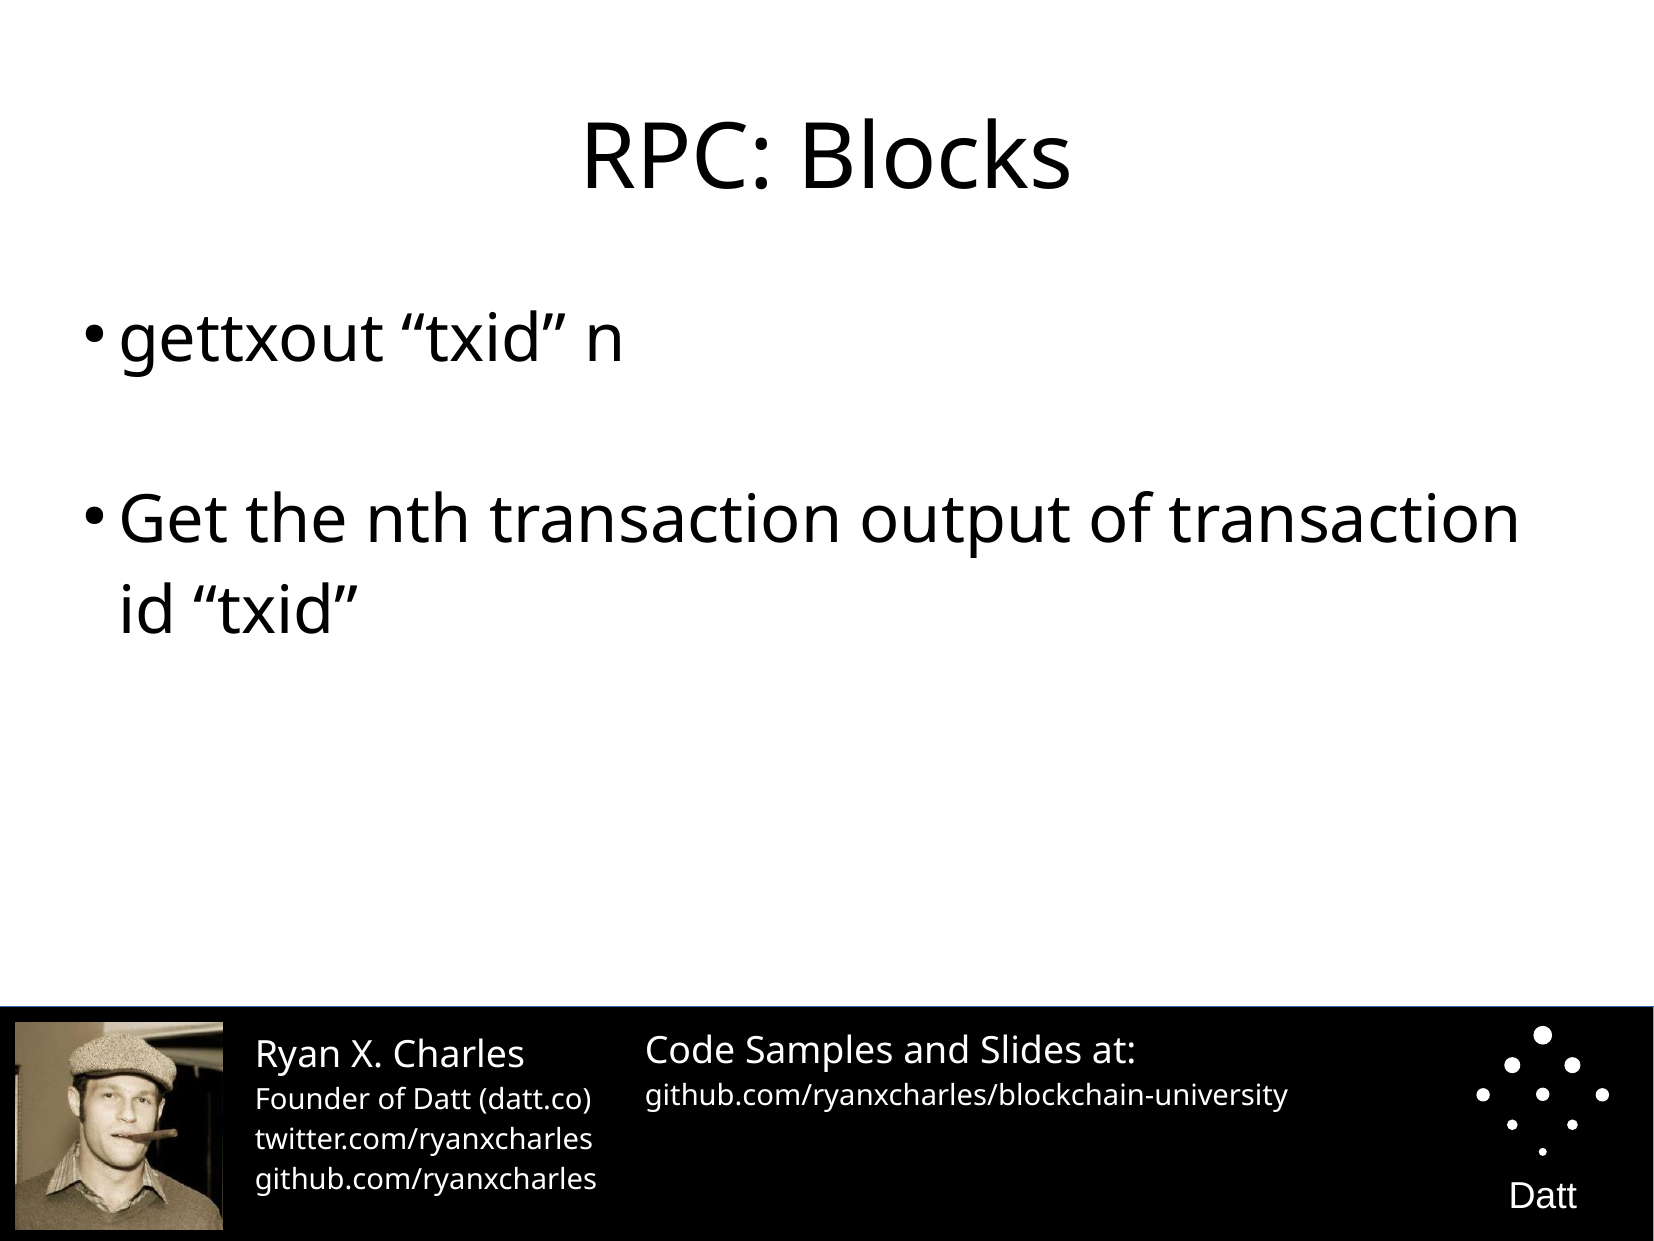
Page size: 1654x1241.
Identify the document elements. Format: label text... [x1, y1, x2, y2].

text_box Datt [1452, 1167, 1633, 1241]
subtitle gettxout “txid” n Get the nth transaction output of transaction id “txid” [82, 290, 1571, 1006]
text_box Ryan X. Charles Founder of Datt (datt.co) twitter.com/ryanxcharles github.com/ryanxcharles [240, 1020, 976, 1241]
picture [1475, 1023, 1611, 1159]
text_box [0, 1006, 1654, 1241]
picture [15, 1022, 223, 1231]
text_box Code Samples and Slides at: github.com/ryanxcharles/blockchain-university [630, 1015, 1403, 1156]
title RPC: Blocks [82, 49, 1571, 257]
